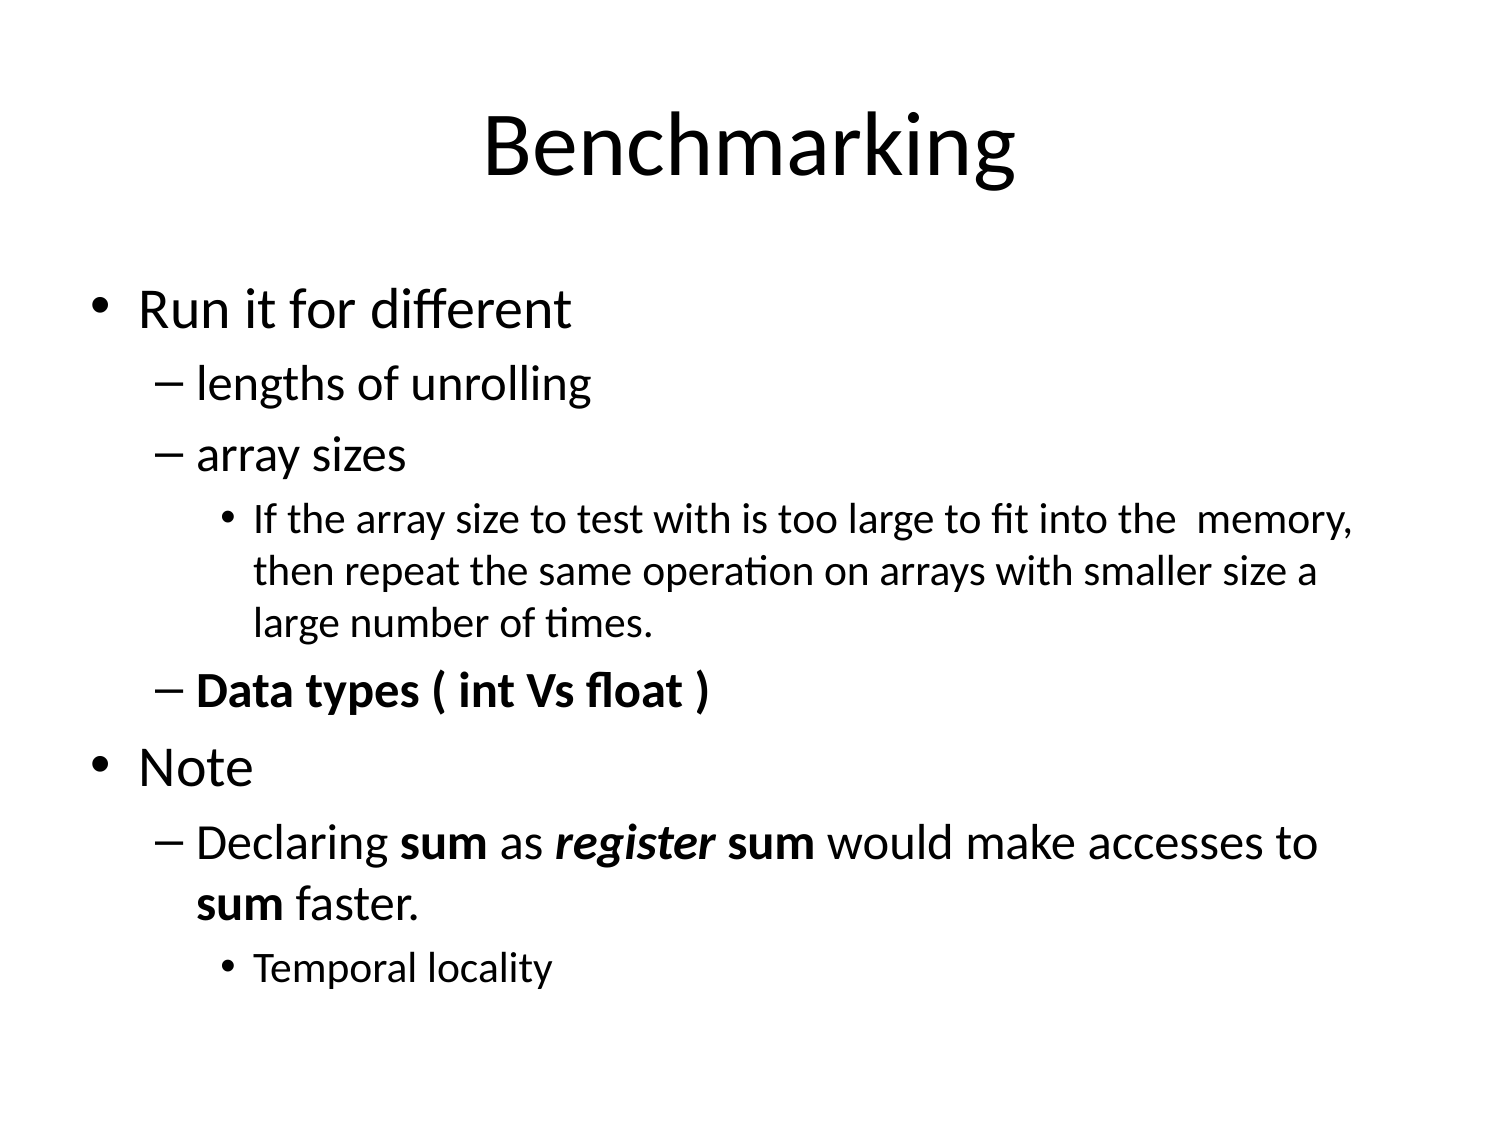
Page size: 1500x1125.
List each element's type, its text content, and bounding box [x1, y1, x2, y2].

list Run it for different lengths of unrolling array sizes If the array size to test with is too large to fit into the memory, then repeat the same operation on arrays with smaller size a large number of times. Data types ( int Vs float ) Note Declaring sum as register sum would make accesses to sum faster. Temporal locality [75, 262, 1425, 1005]
title Benchmarking [75, 45, 1425, 233]
